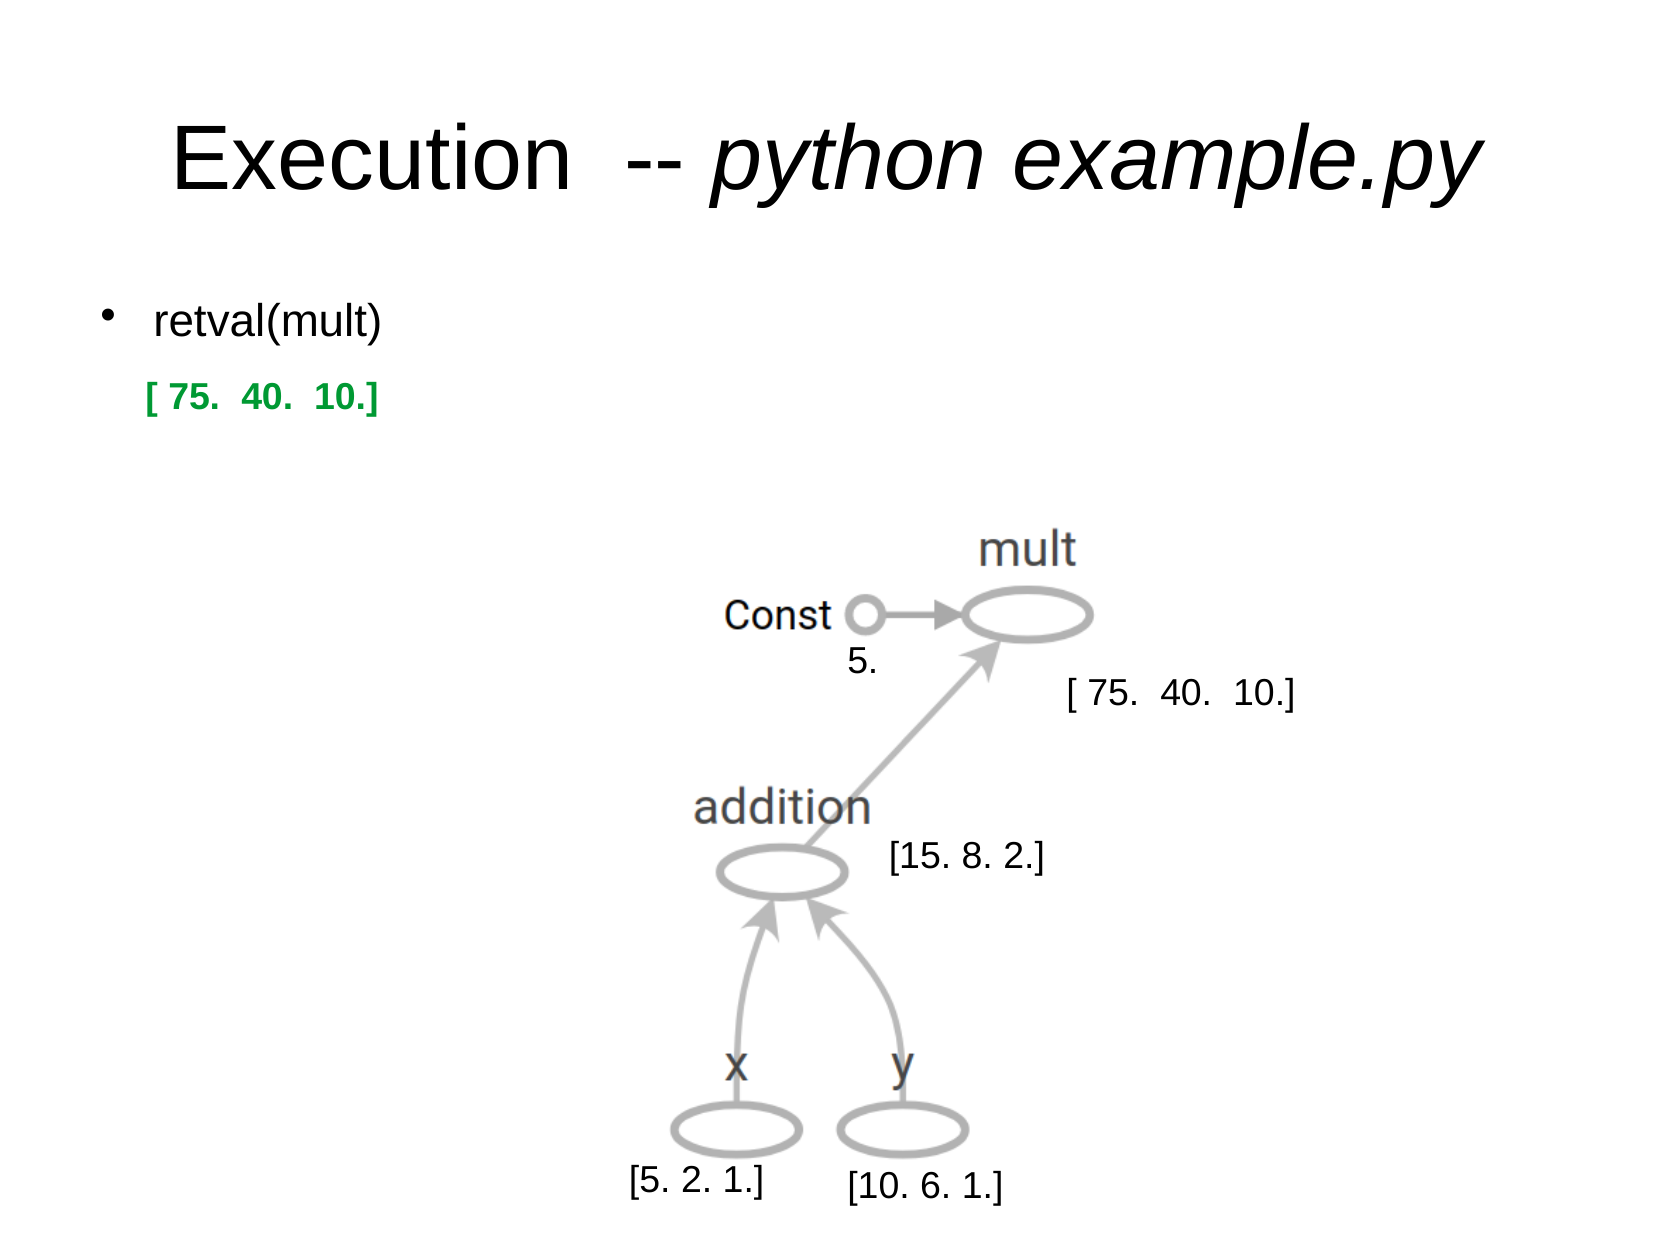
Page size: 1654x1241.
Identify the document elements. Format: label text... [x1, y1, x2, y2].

text_box [10. 6. 1.] [832, 1157, 1128, 1215]
text_box [15. 8. 2.] [873, 826, 1075, 884]
text_box [ 75. 40. 10.] [130, 368, 497, 468]
picture [572, 490, 1156, 1199]
text_box [ 75. 40. 10.] [1051, 663, 1311, 721]
text_box retval(mult) [82, 290, 1571, 1010]
text_box Execution -- python example.py [82, 49, 1571, 257]
text_box [5. 2. 1.] [614, 1151, 827, 1209]
text_box 5. [832, 631, 916, 689]
